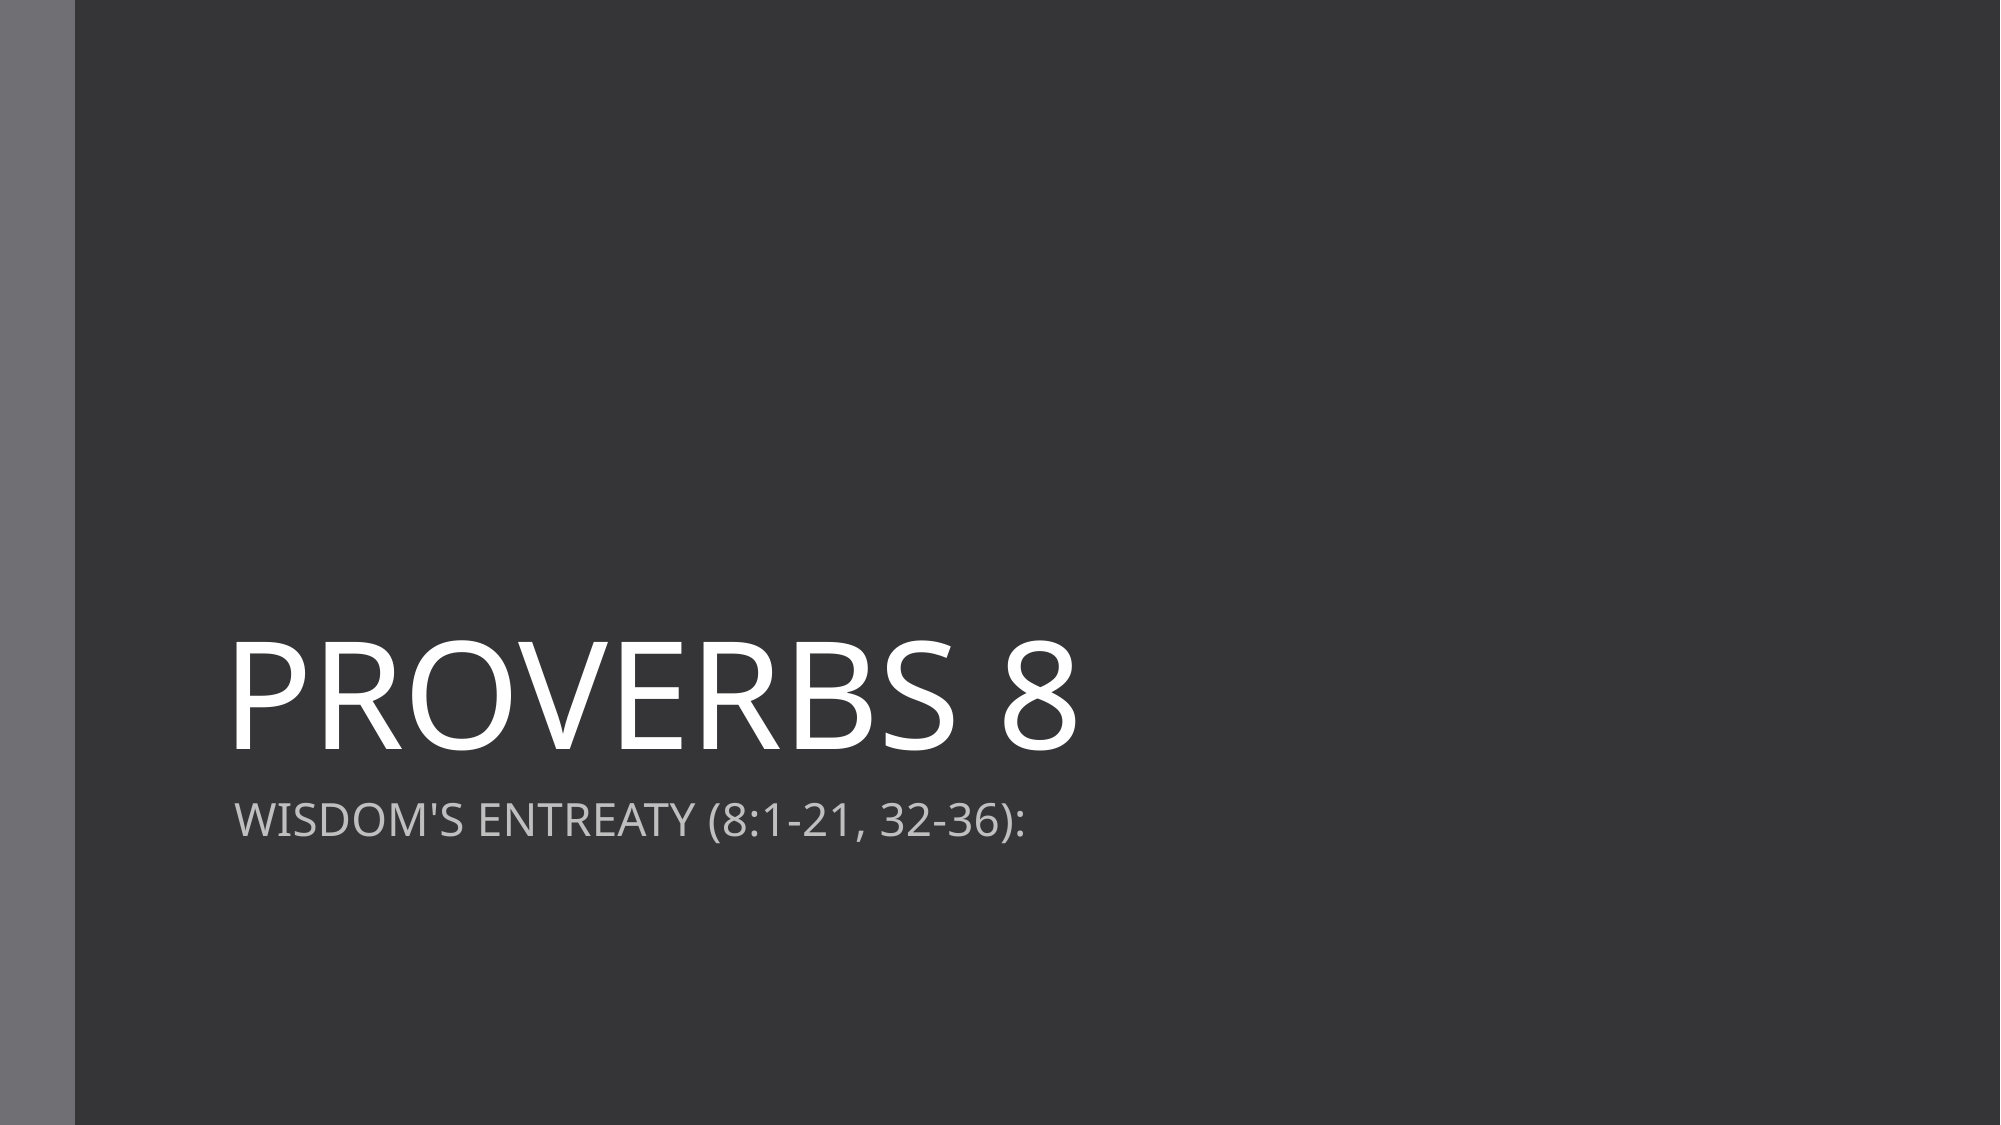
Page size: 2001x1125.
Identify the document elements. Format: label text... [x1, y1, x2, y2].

subtitle WISDOM'S ENTREATY (8:1-21, 32-36): [206, 787, 1752, 1066]
title PROVERBS 8 [206, 124, 1752, 787]
